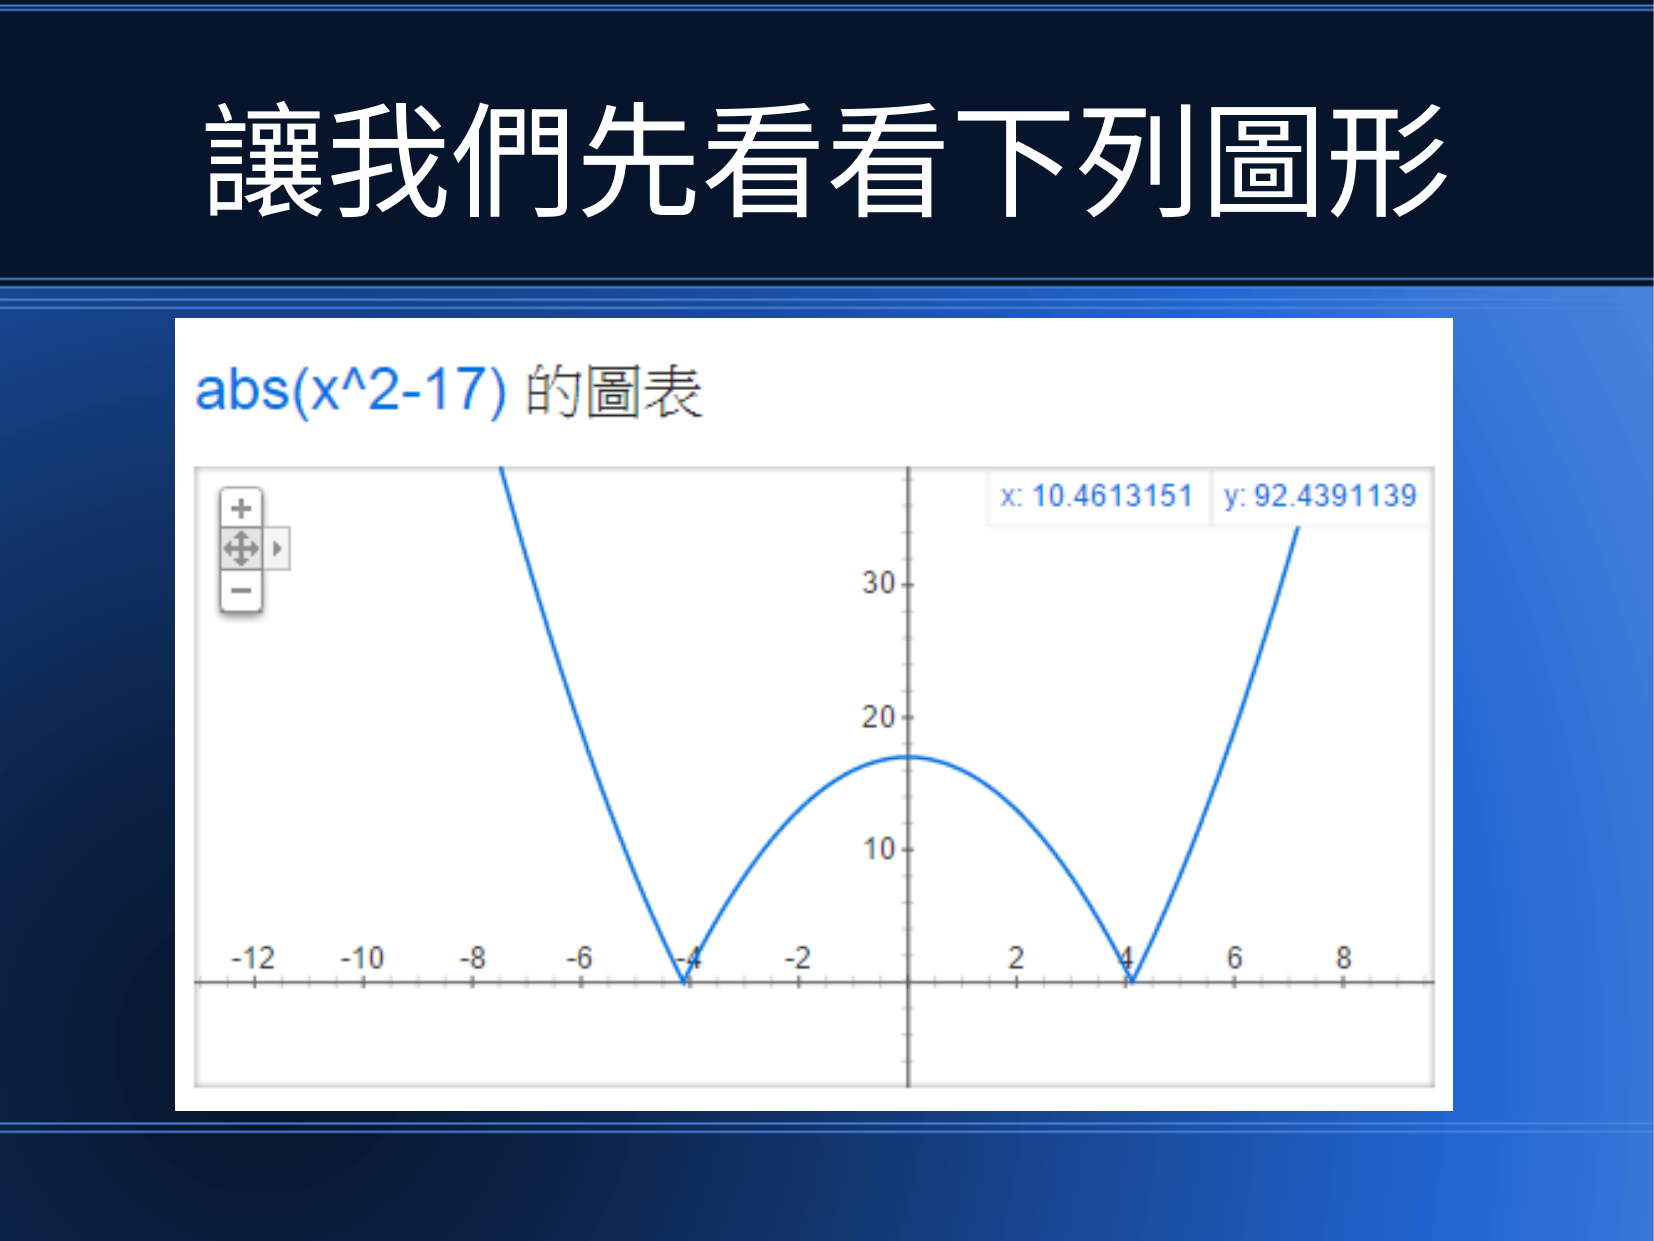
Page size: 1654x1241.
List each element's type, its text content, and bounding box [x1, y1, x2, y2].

title 讓我們先看看下列圖形 [82, 49, 1571, 257]
picture [0, 0, 1654, 1241]
